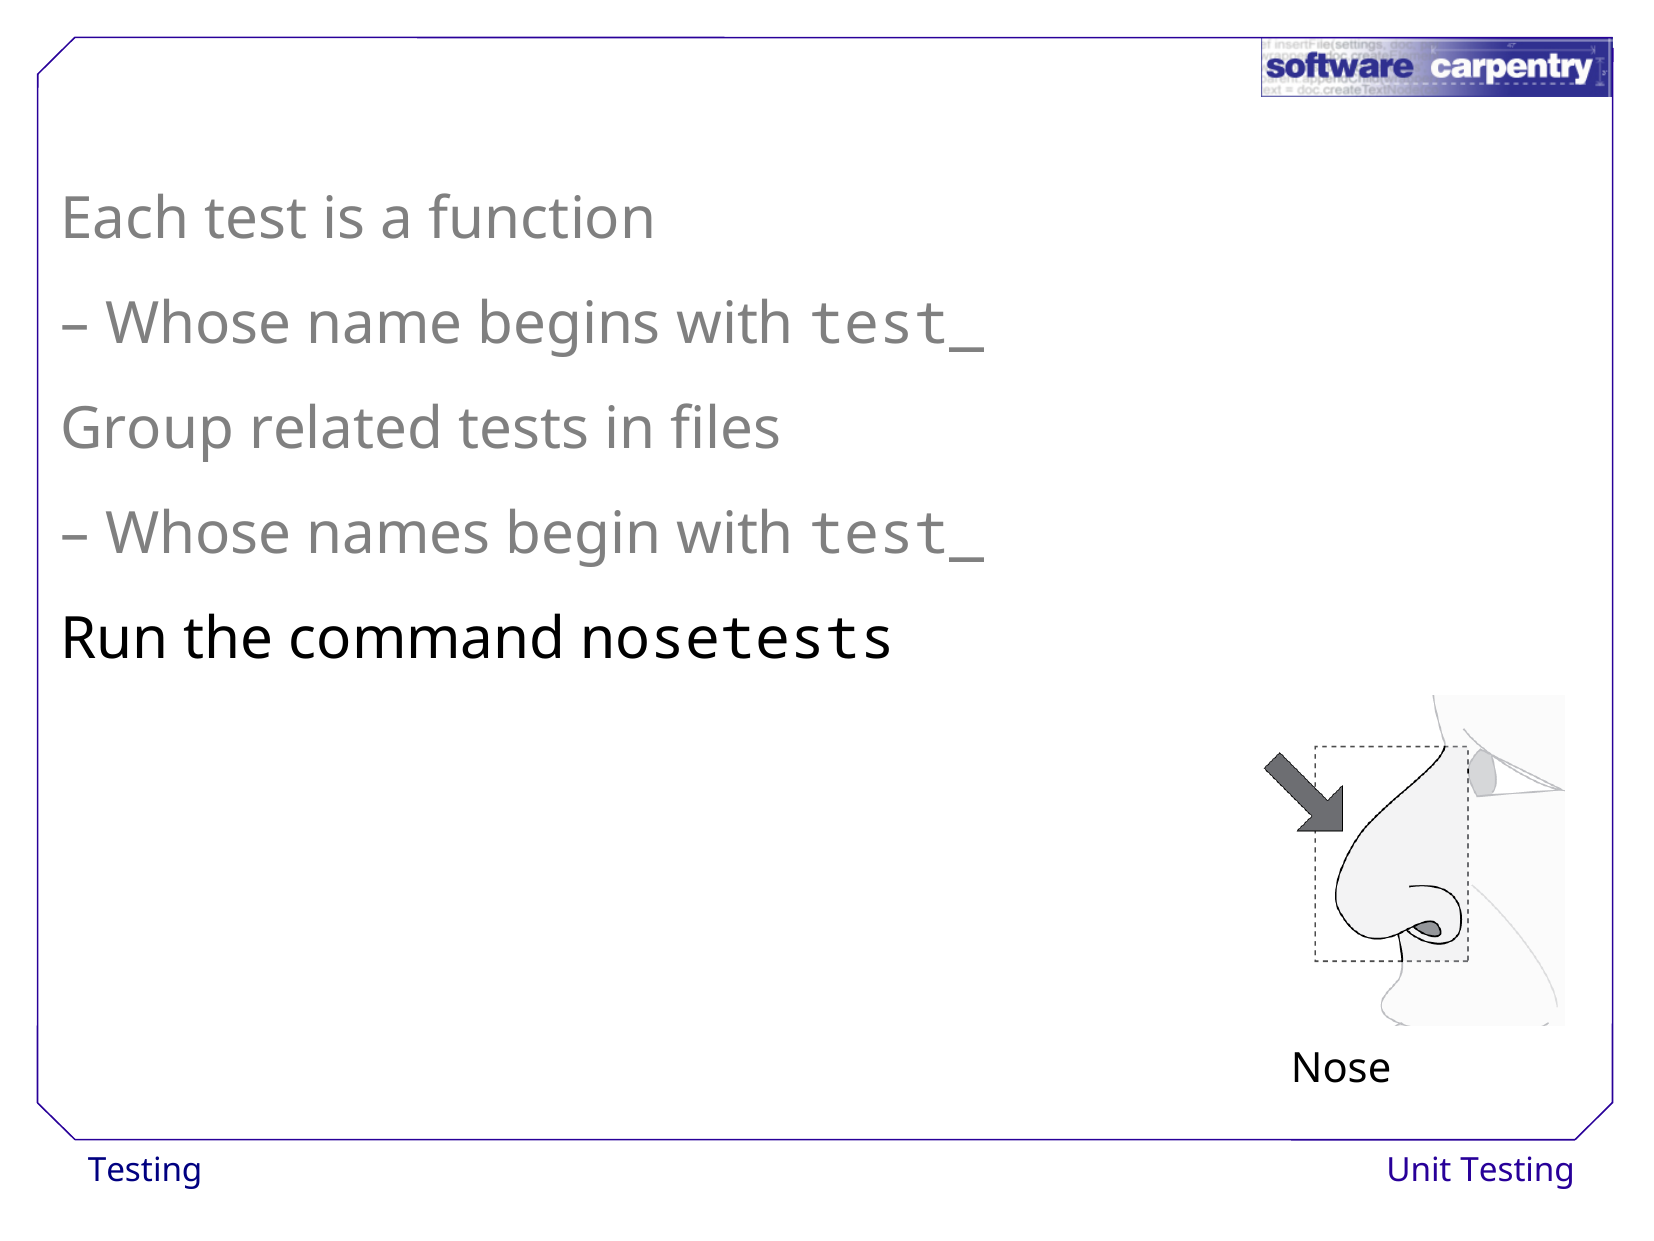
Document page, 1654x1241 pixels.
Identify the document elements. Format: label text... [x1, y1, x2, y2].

text_box Nose [1276, 1026, 1557, 1099]
text_box Each test is a function – Whose name begins with test_ Group related tests in files – Whose names begin with test_ Run the command nosetests [45, 138, 1150, 679]
picture [1261, 39, 1613, 97]
picture [1234, 695, 1565, 1026]
